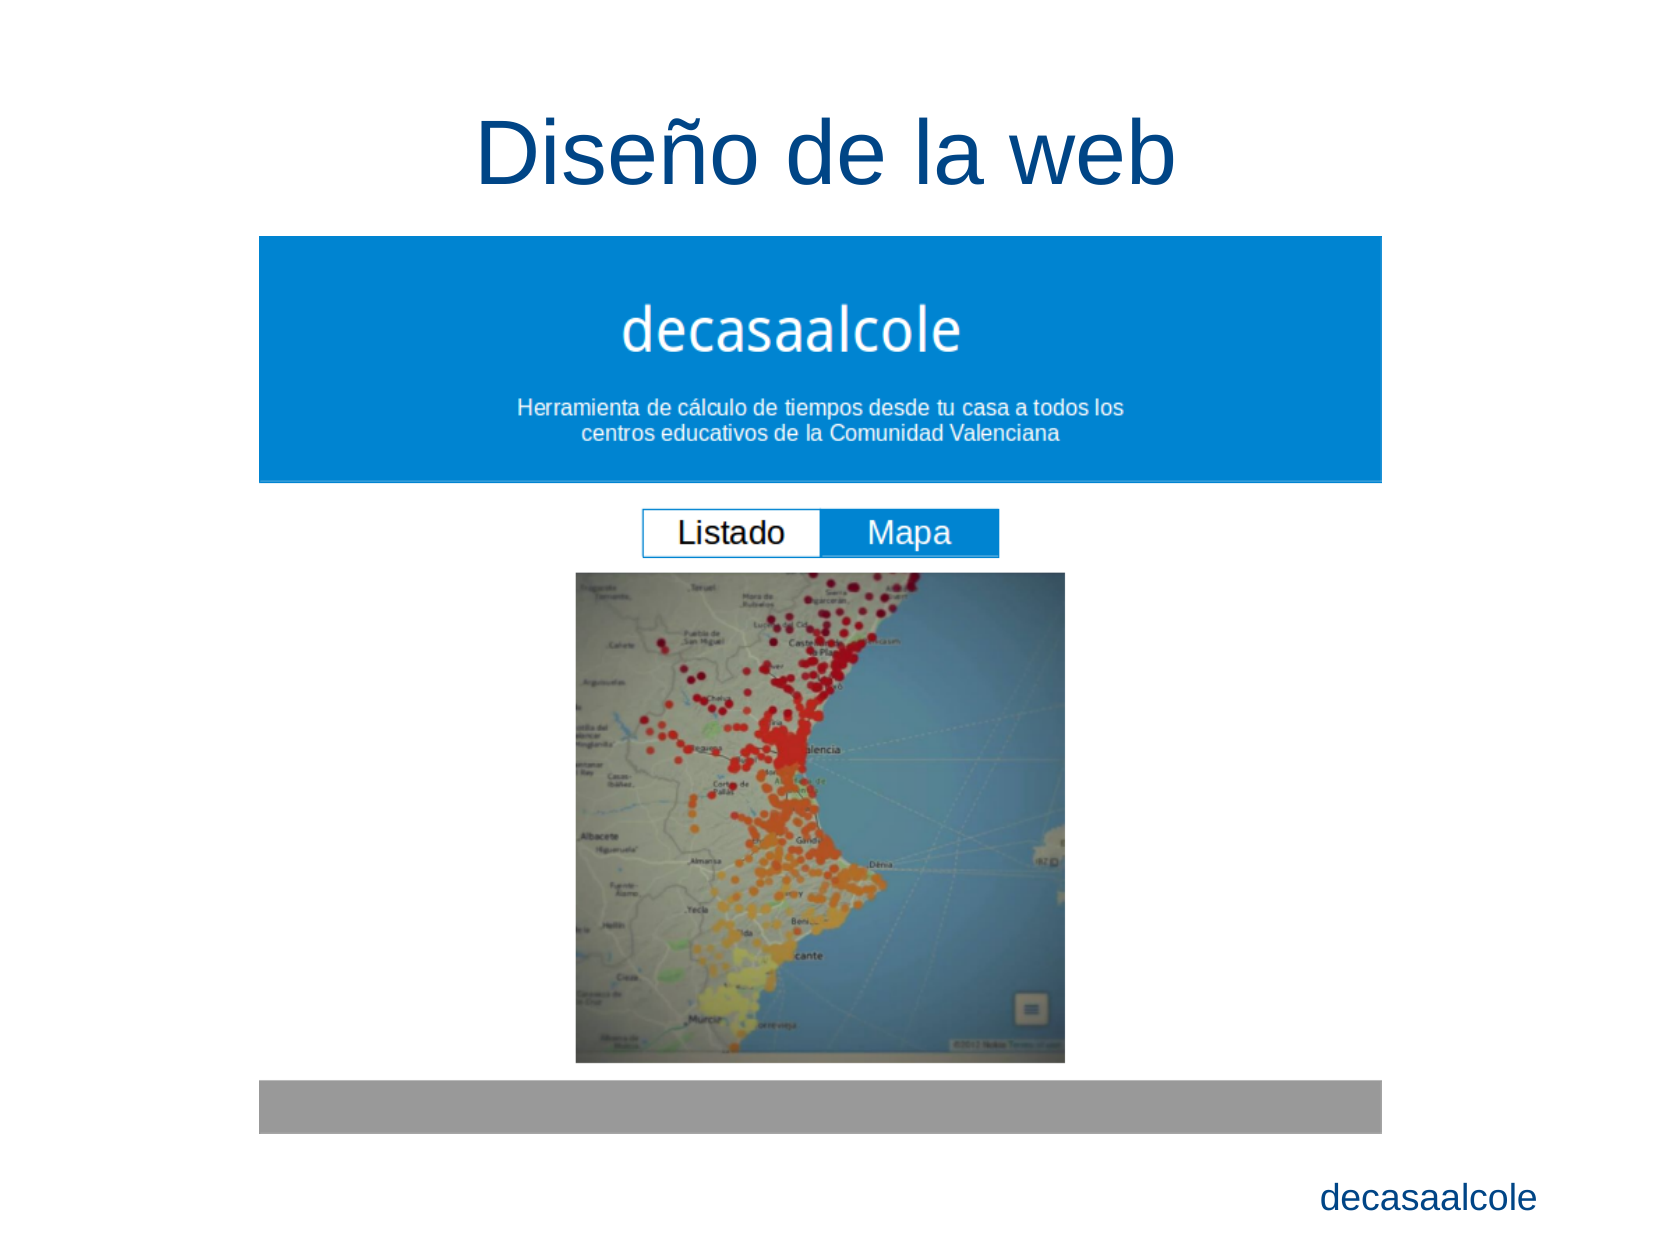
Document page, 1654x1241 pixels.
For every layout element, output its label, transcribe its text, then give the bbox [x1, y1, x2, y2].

title Diseño de la web [82, 49, 1571, 257]
picture [259, 236, 1382, 1134]
text_box decasaalcole [1305, 1169, 1625, 1227]
